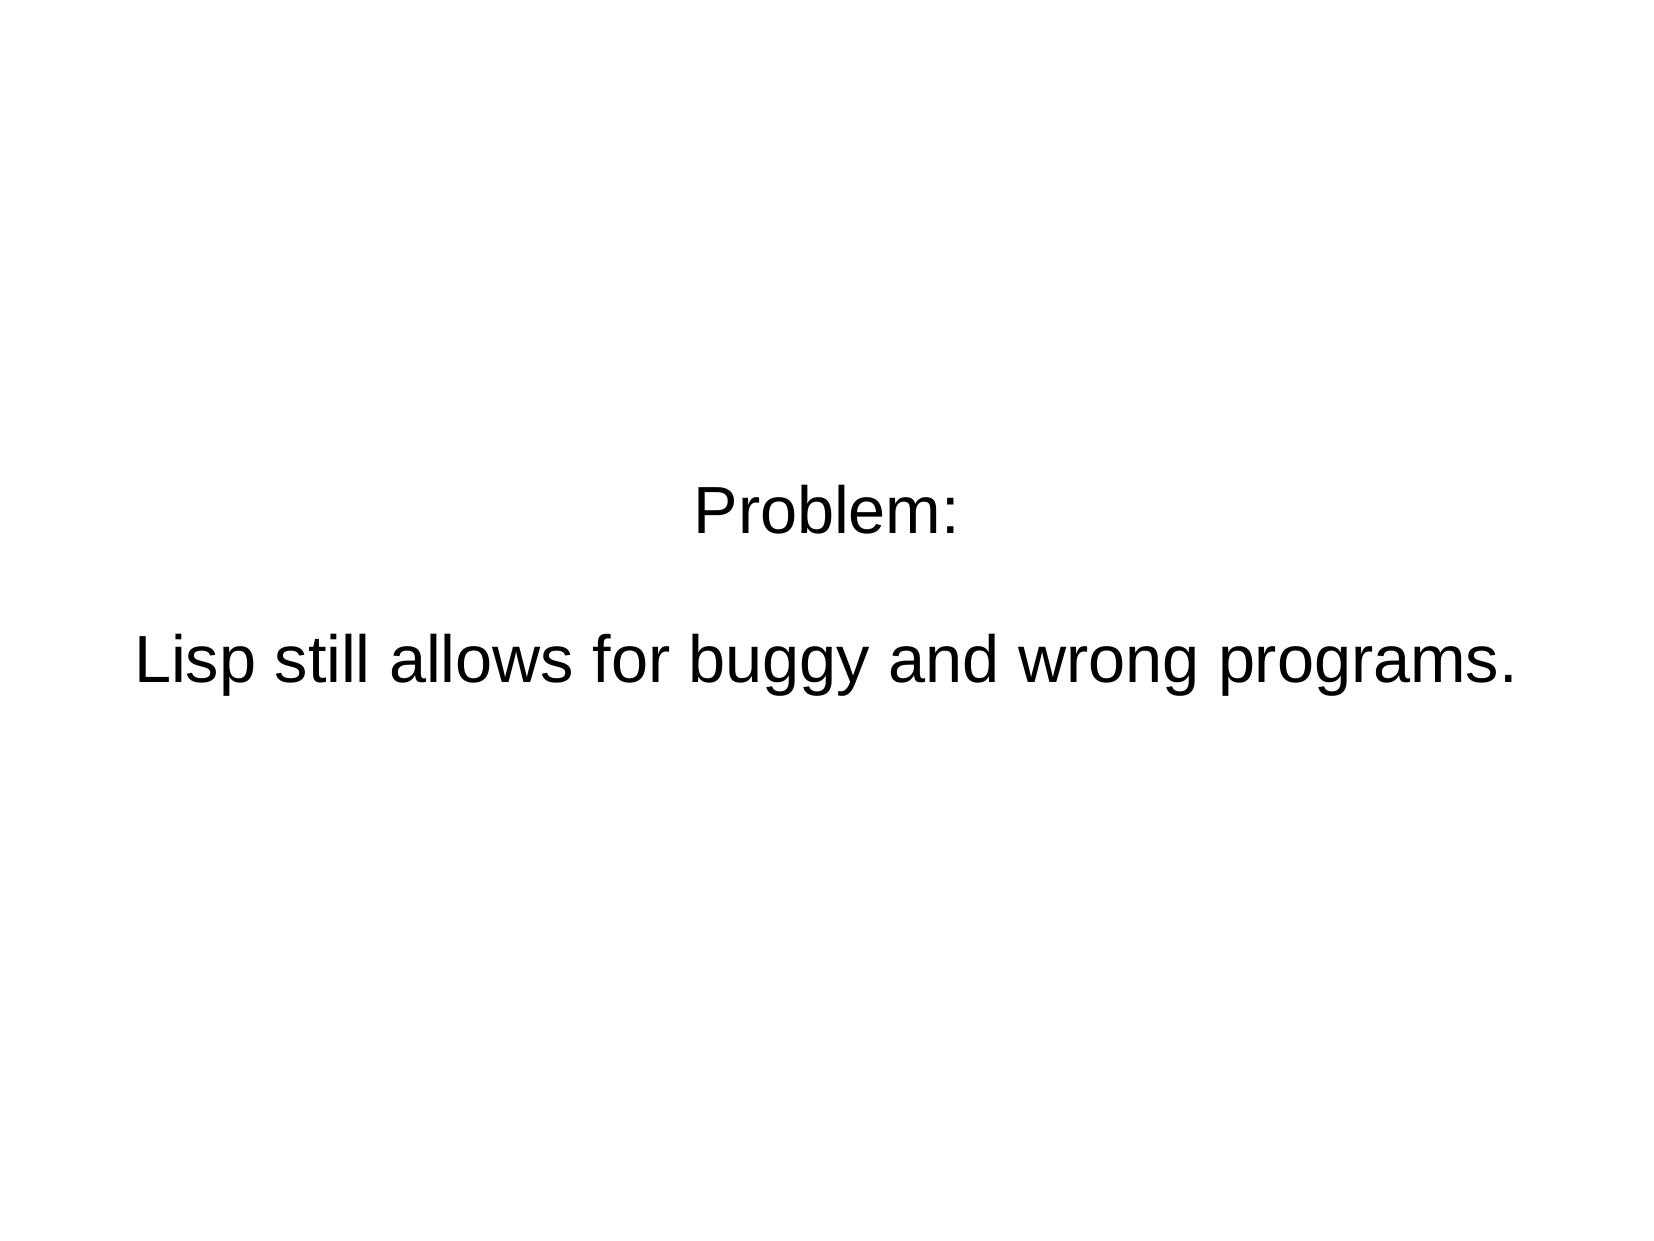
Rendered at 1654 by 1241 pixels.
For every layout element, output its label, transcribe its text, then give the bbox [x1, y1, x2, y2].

subtitle Problem: Lisp still allows for buggy and wrong programs. [82, 55, 1571, 1115]
